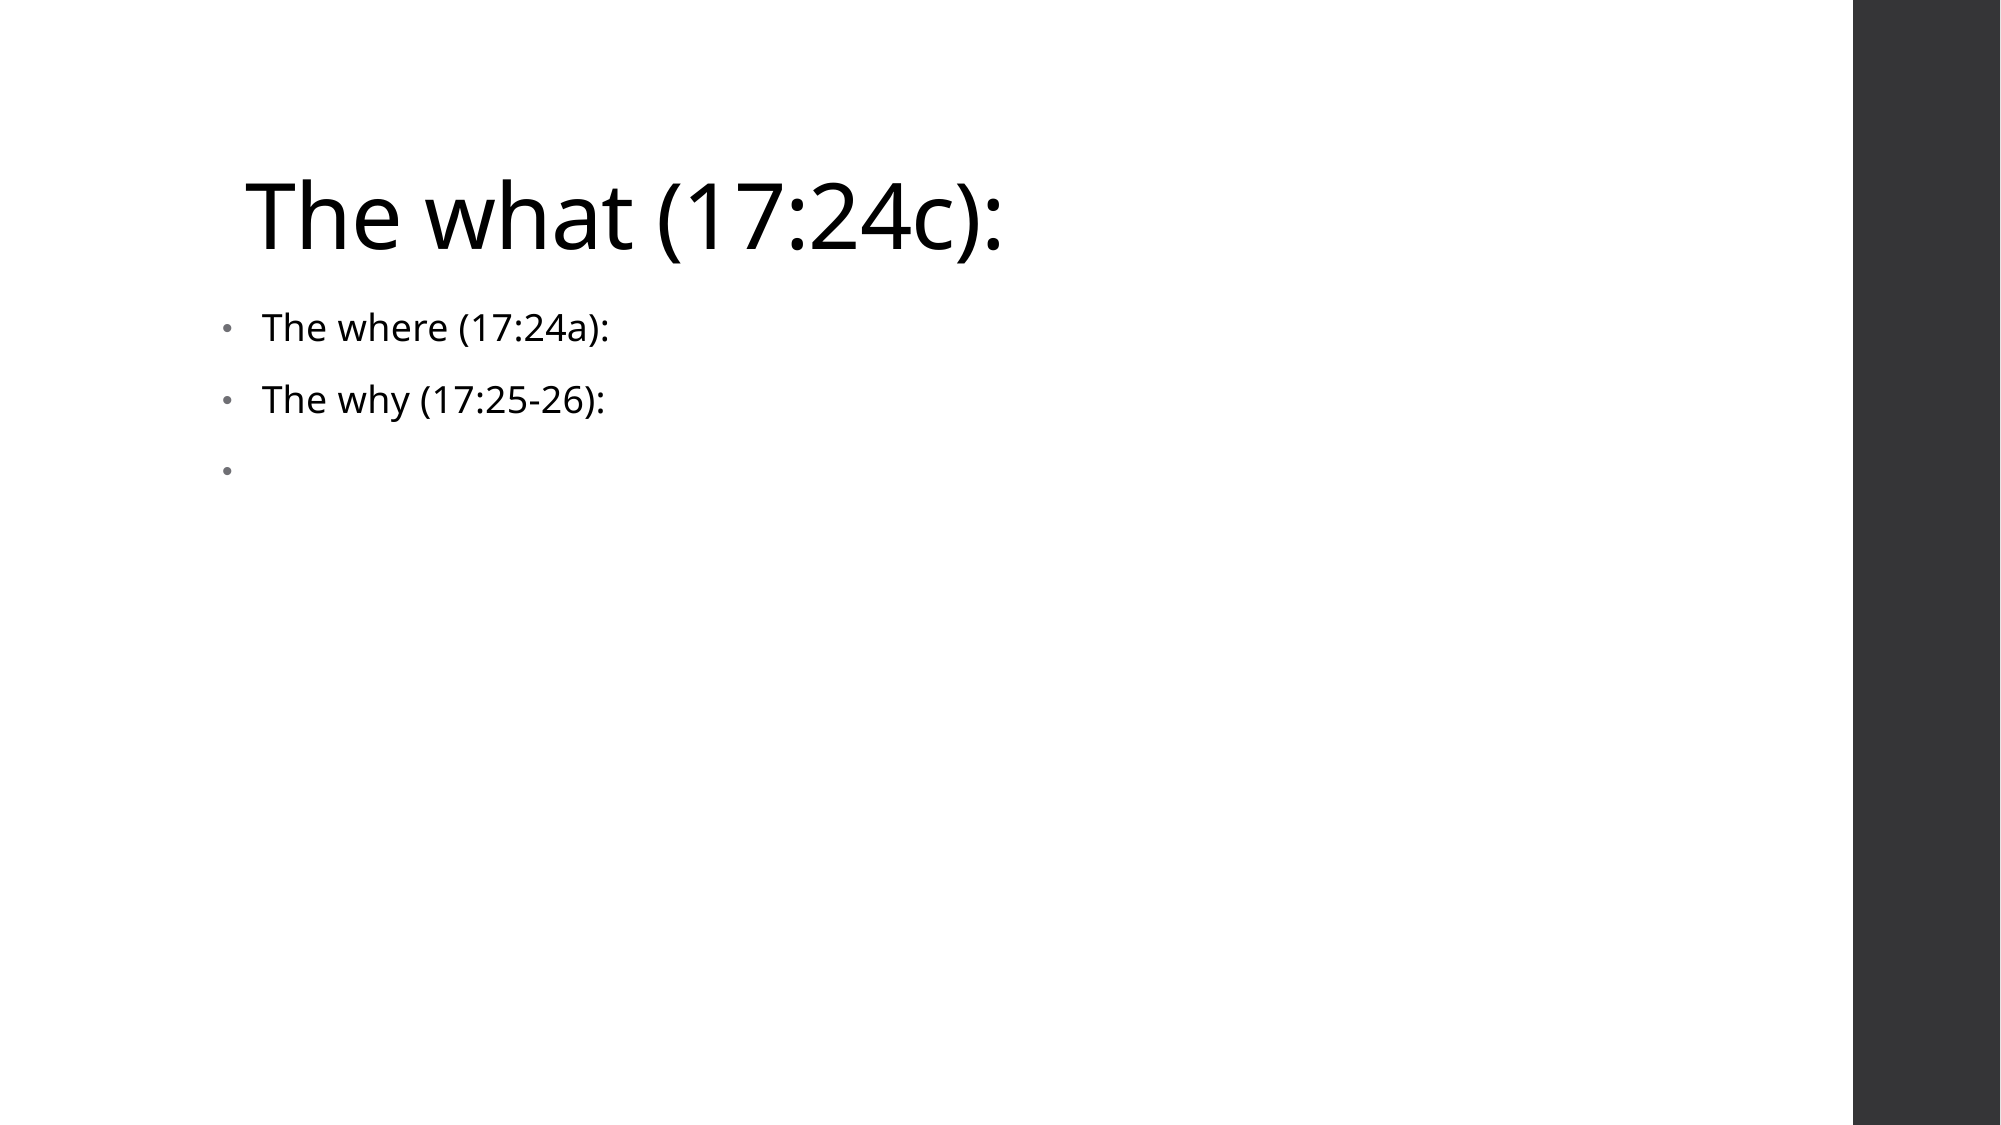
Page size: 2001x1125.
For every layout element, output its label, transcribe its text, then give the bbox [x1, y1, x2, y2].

list The where (17:24a): The why (17:25-26): [206, 299, 1617, 1014]
title The what (17:24c): [206, 60, 1797, 278]
